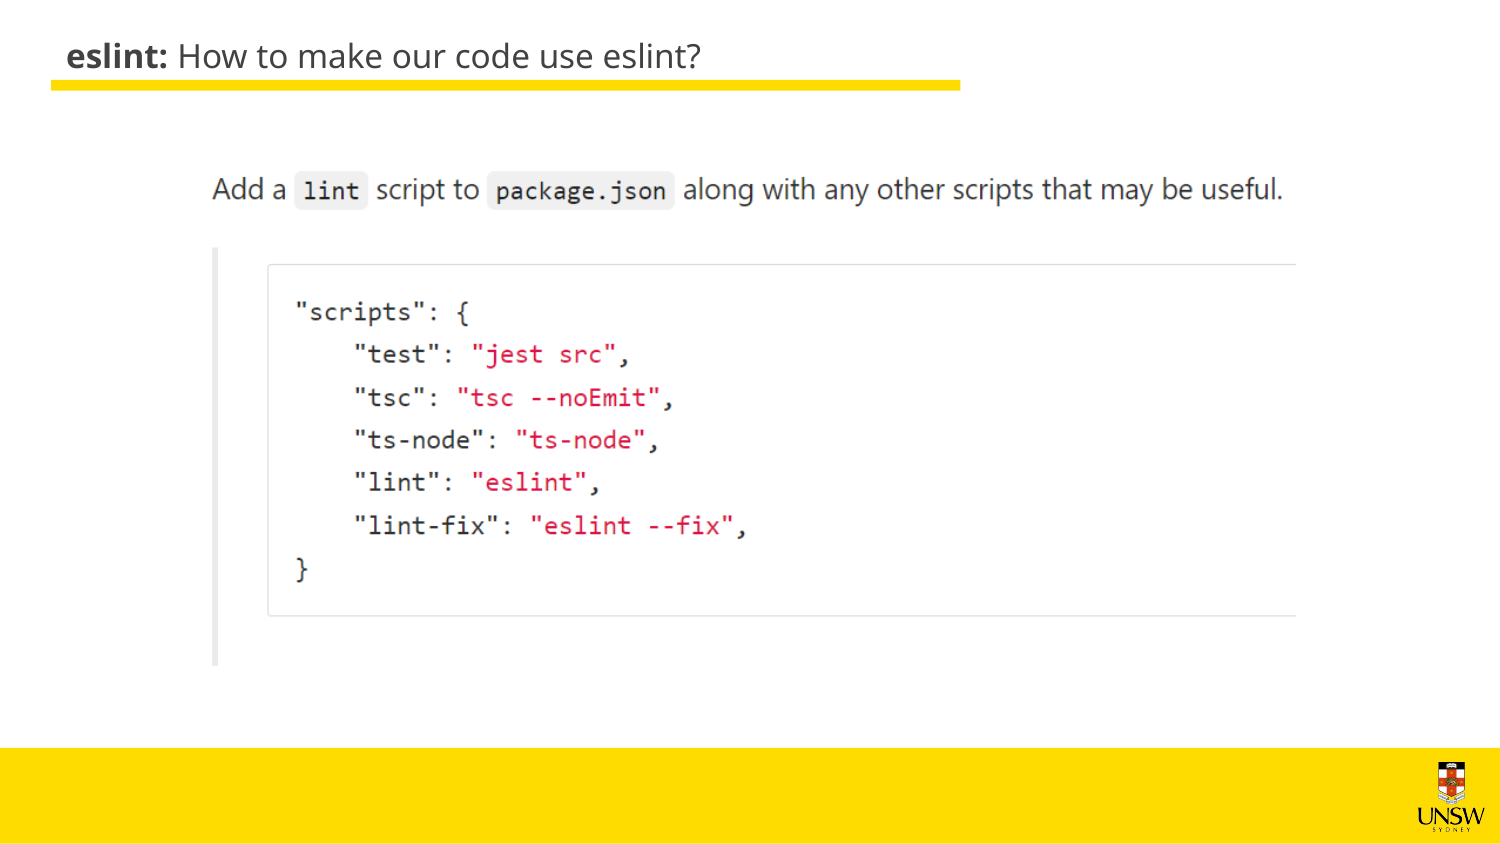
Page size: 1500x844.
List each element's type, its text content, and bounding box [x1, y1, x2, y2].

picture [1418, 762, 1485, 832]
text_box eslint: How to make our code use eslint? [51, 20, 1449, 91]
picture [204, 170, 1296, 673]
text_box [51, 79, 961, 91]
